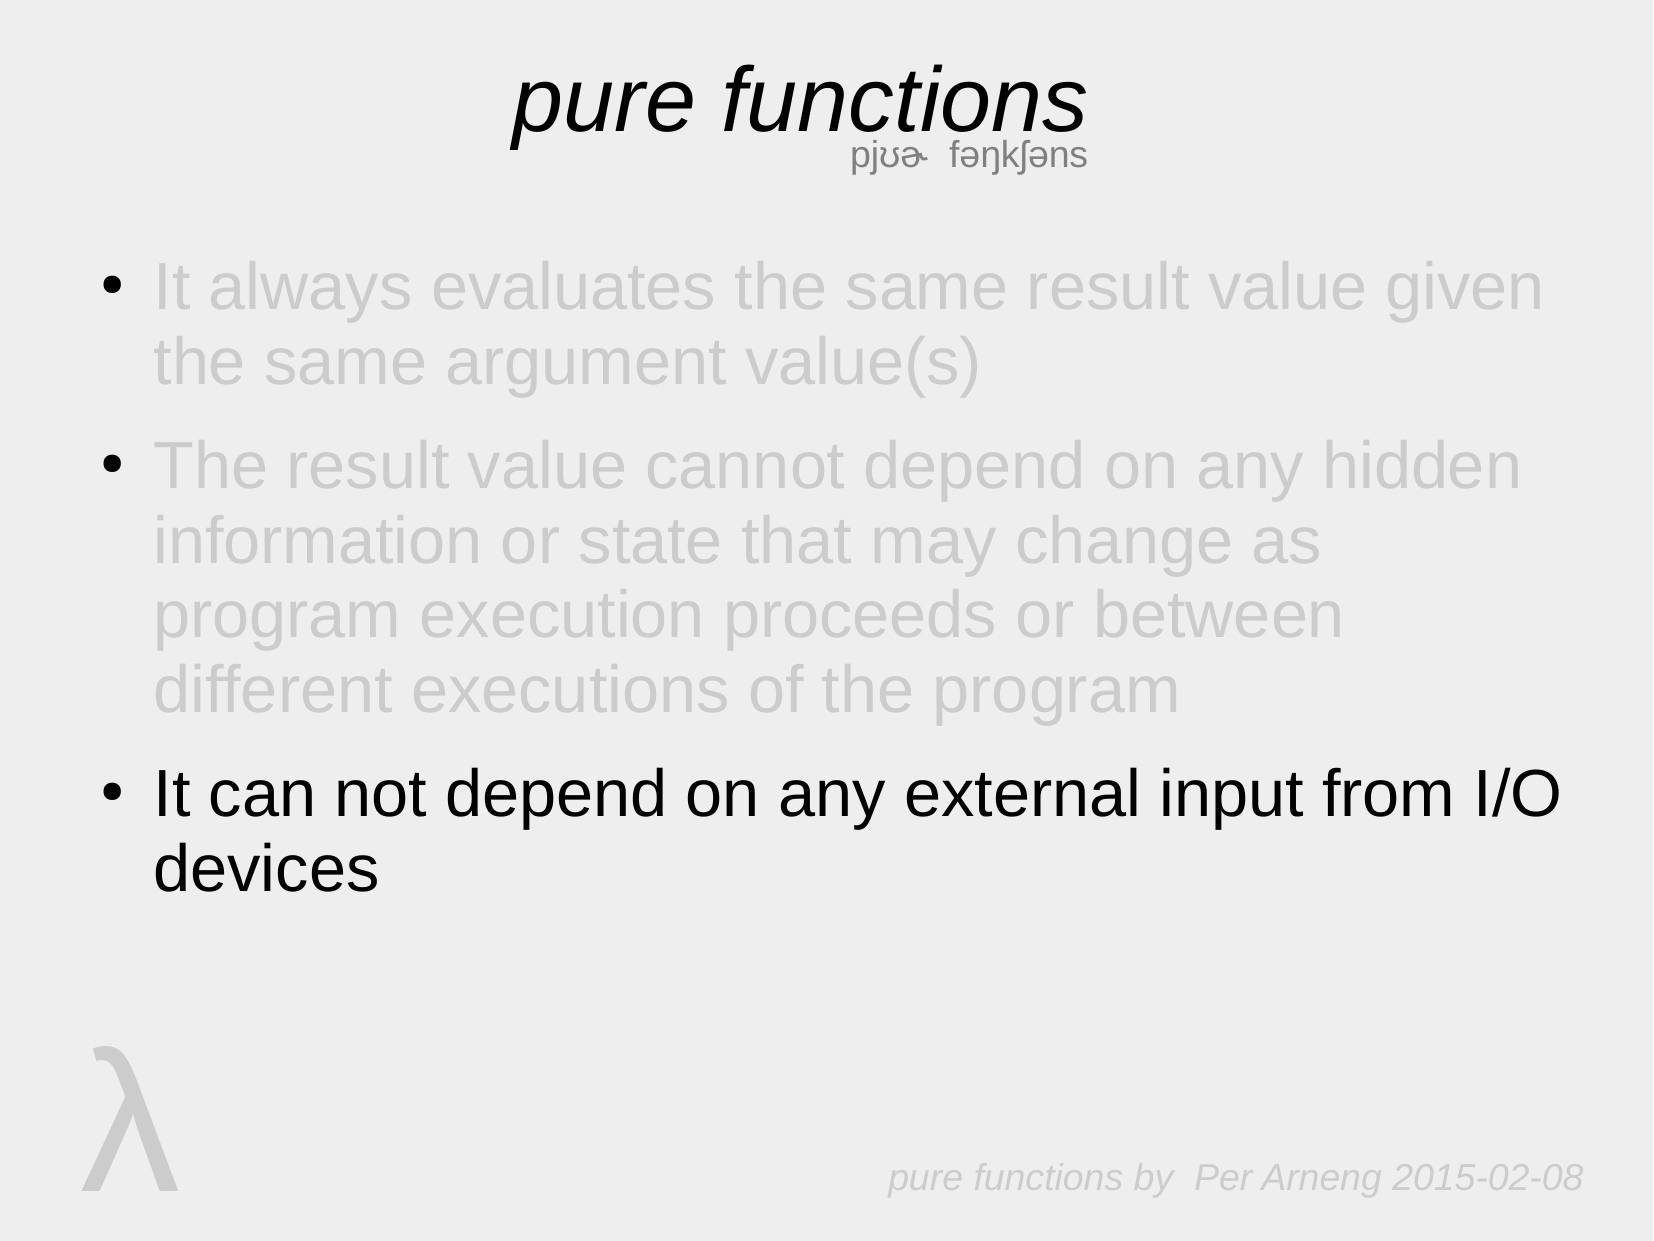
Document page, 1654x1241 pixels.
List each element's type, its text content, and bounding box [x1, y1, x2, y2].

title pure functions [82, 0, 1571, 204]
text_box pjʊɚ fəŋkʃəns [721, 126, 1217, 184]
list It always evaluates the same result value given the same argument value(s) The result value cannot depend on any hidden information or state that may change as program execution proceeds or between different executions of the program It can not depend on any external input from I/O devices [82, 248, 1571, 969]
